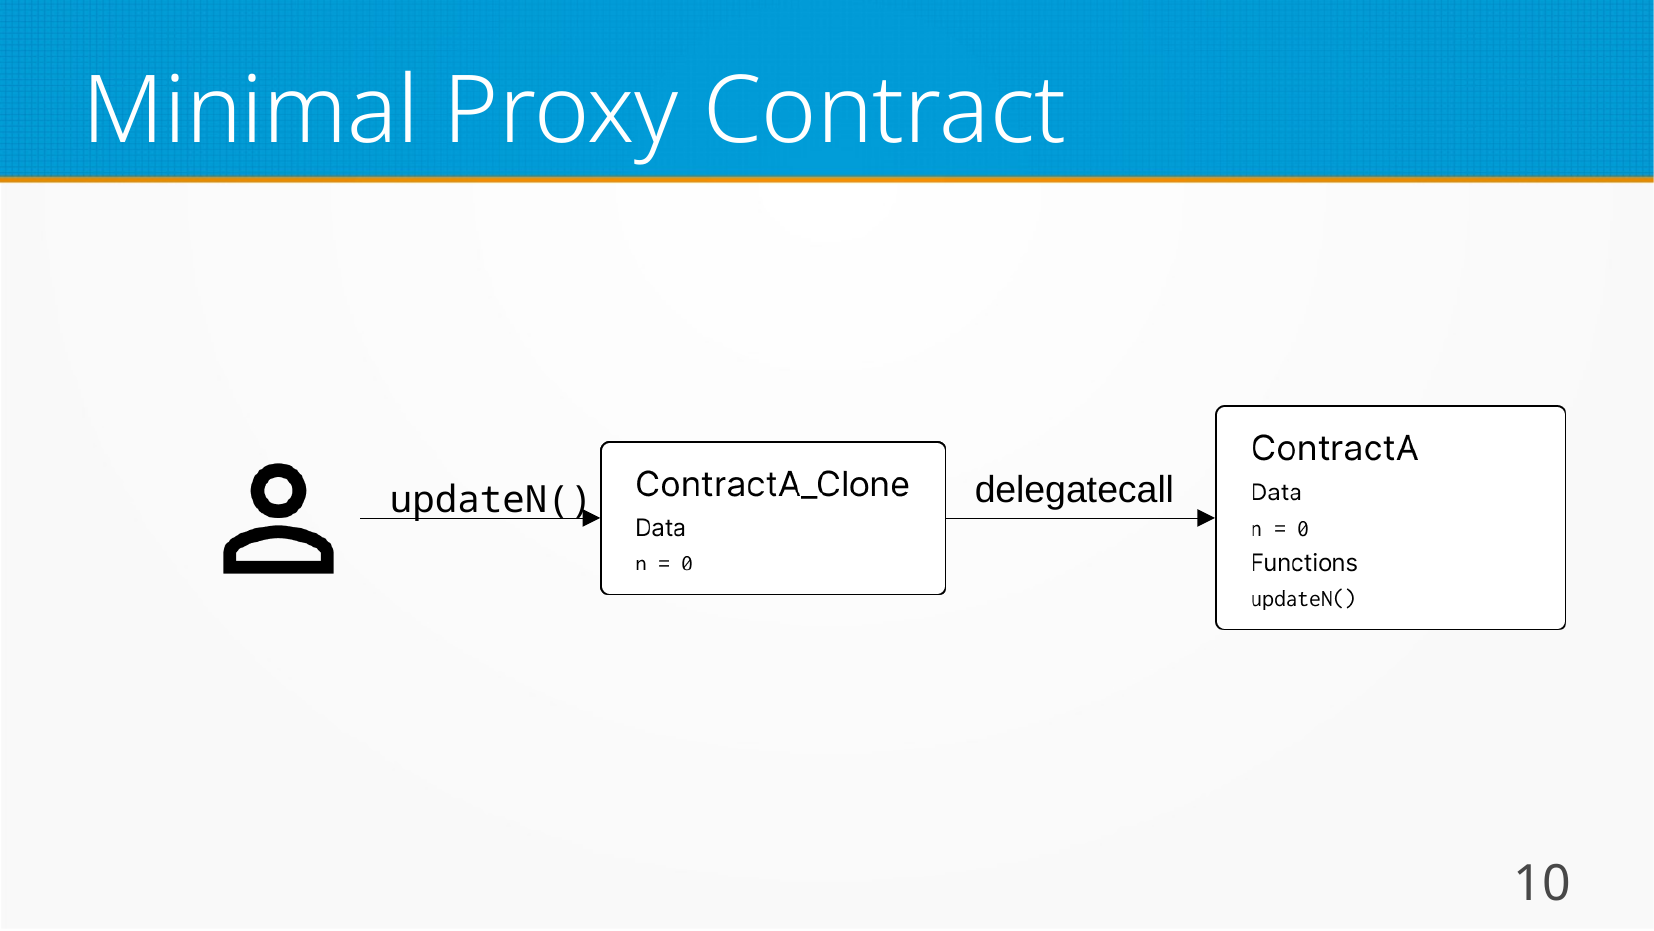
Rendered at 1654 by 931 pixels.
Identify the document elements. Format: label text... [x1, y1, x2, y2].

text_box updateN() [375, 465, 574, 518]
title Minimal Proxy Contract [82, 14, 1571, 171]
picture [0, 175, 1654, 931]
text_box delegatecall [960, 461, 1189, 518]
